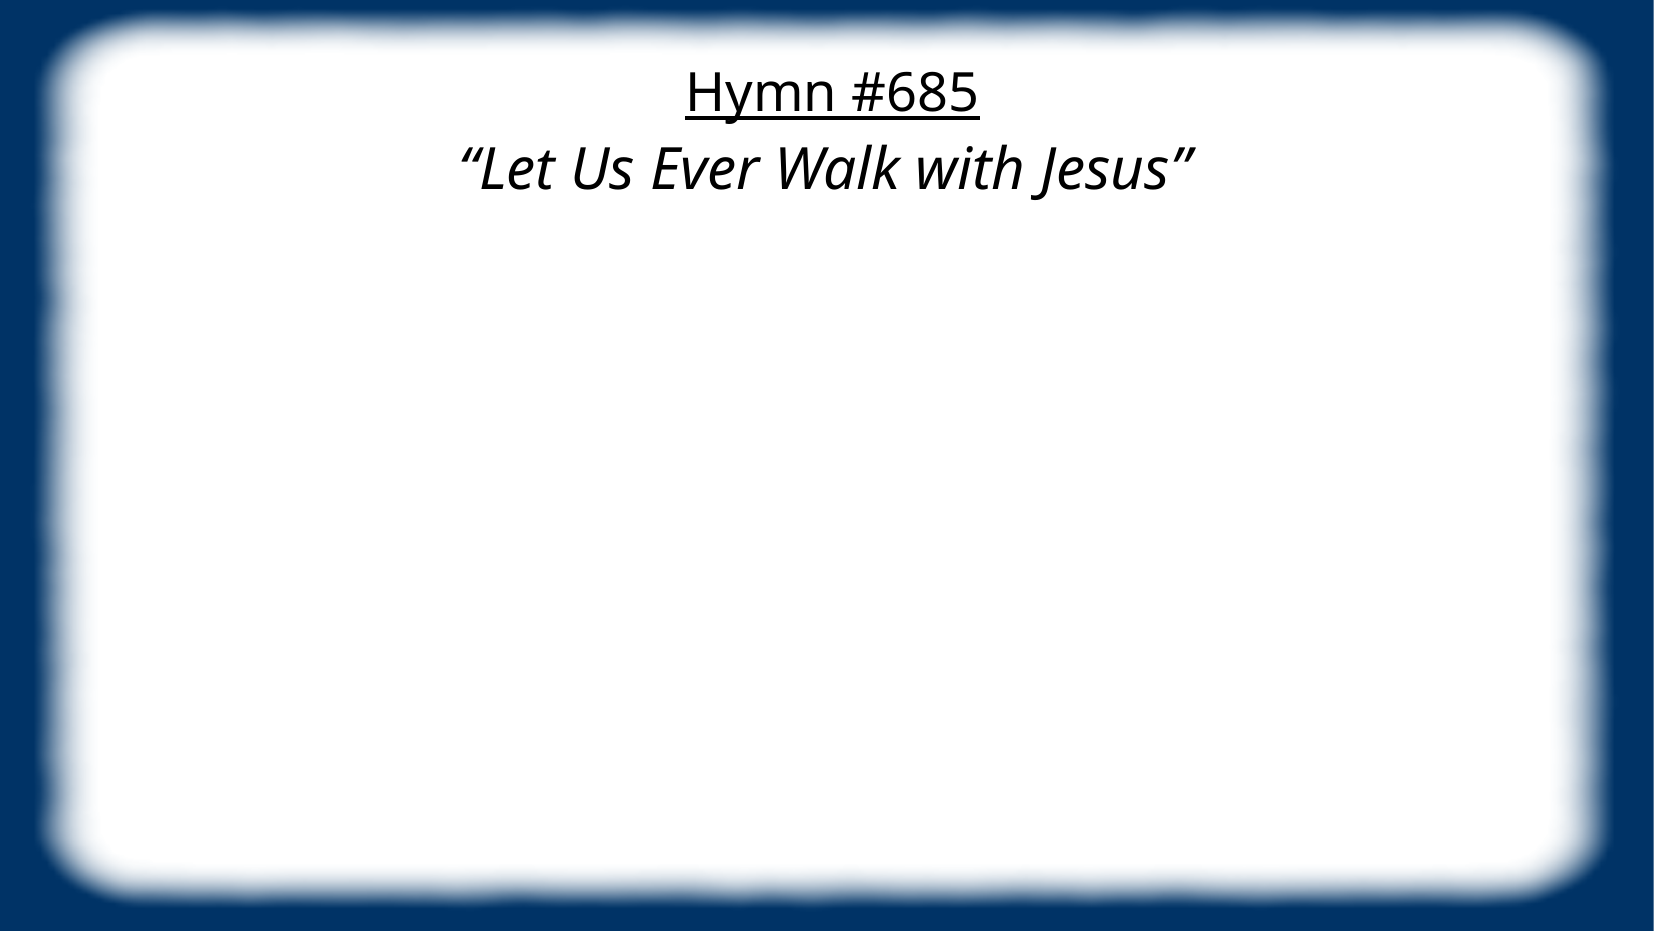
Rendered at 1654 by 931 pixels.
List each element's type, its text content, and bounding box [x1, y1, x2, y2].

picture [0, 0, 1654, 931]
text_box Hymn #685 “Let Us Ever Walk with Jesus” [75, 46, 1591, 211]
